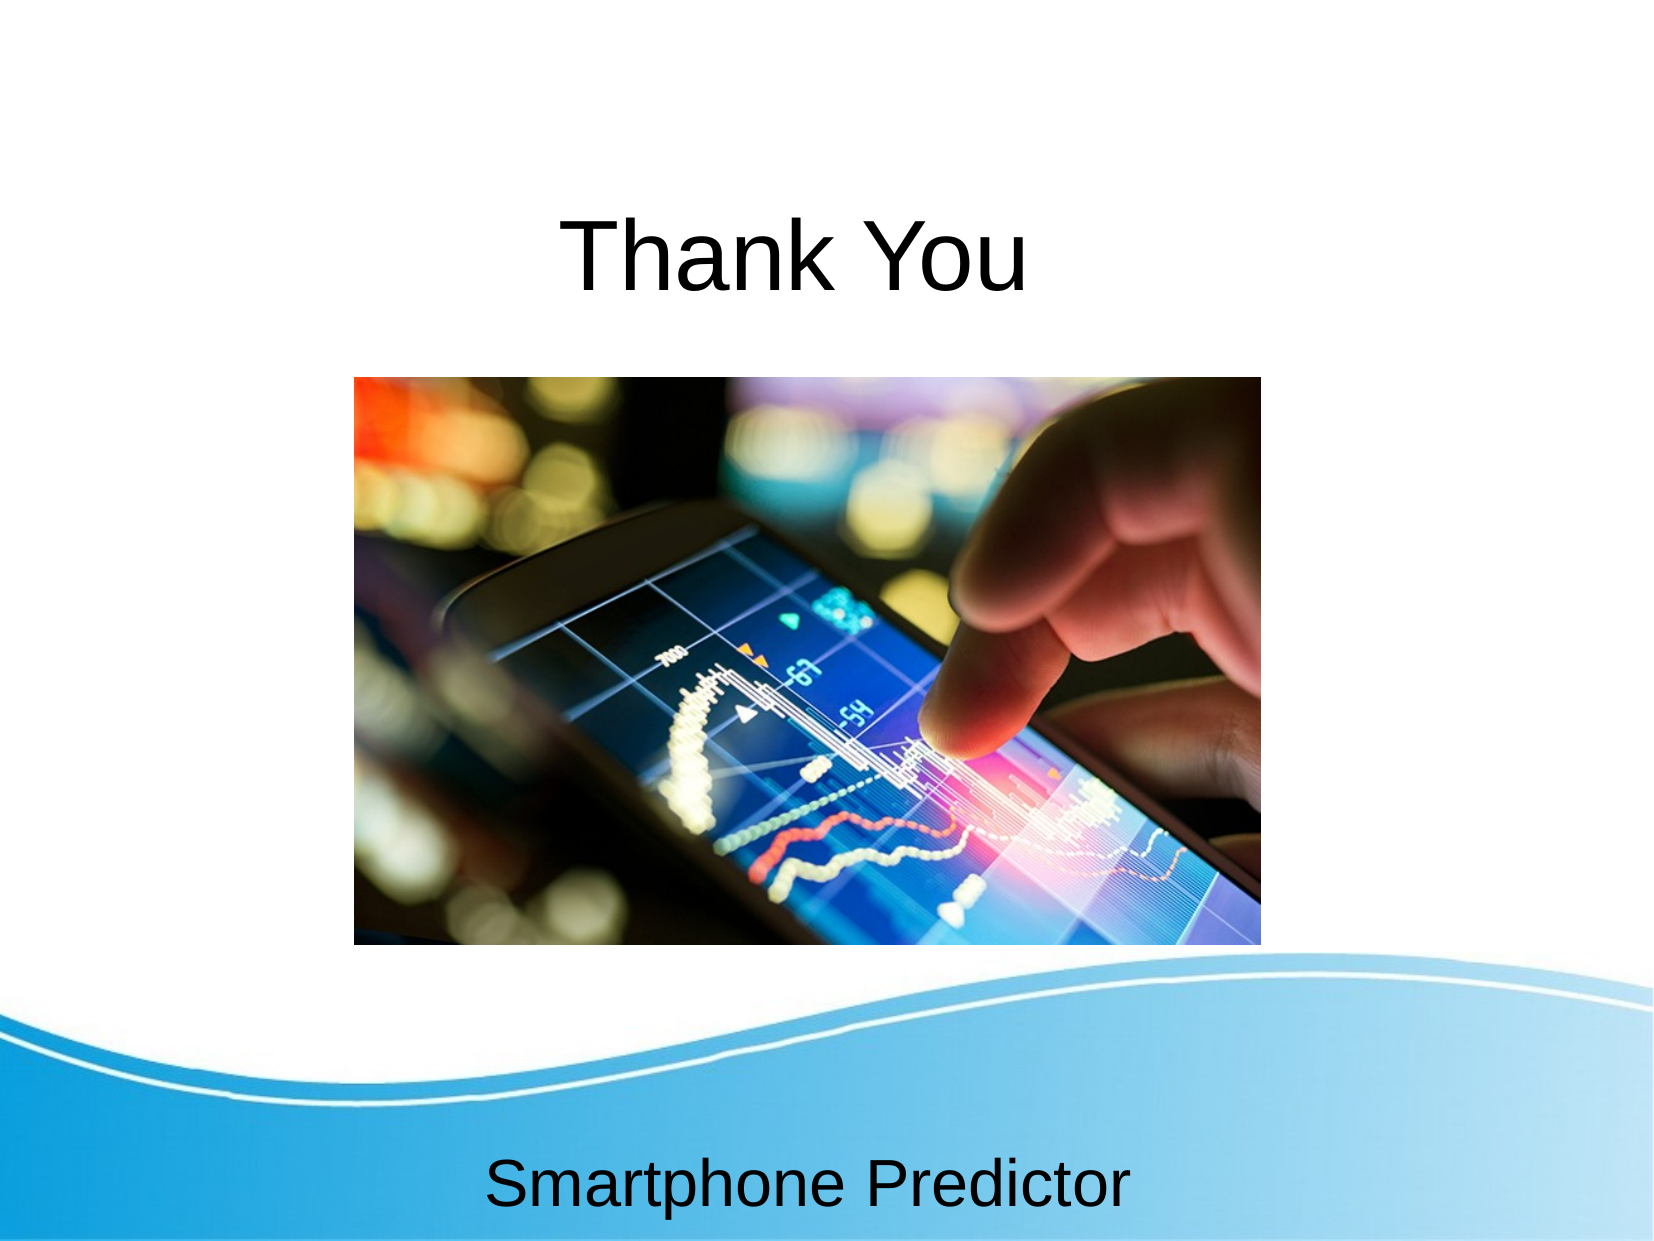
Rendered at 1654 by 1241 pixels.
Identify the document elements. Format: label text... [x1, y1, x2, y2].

picture [354, 377, 1261, 945]
list Smartphone Predictor [413, 1145, 1264, 1231]
text_box Thank You [543, 192, 1045, 319]
picture [0, 952, 1654, 1241]
